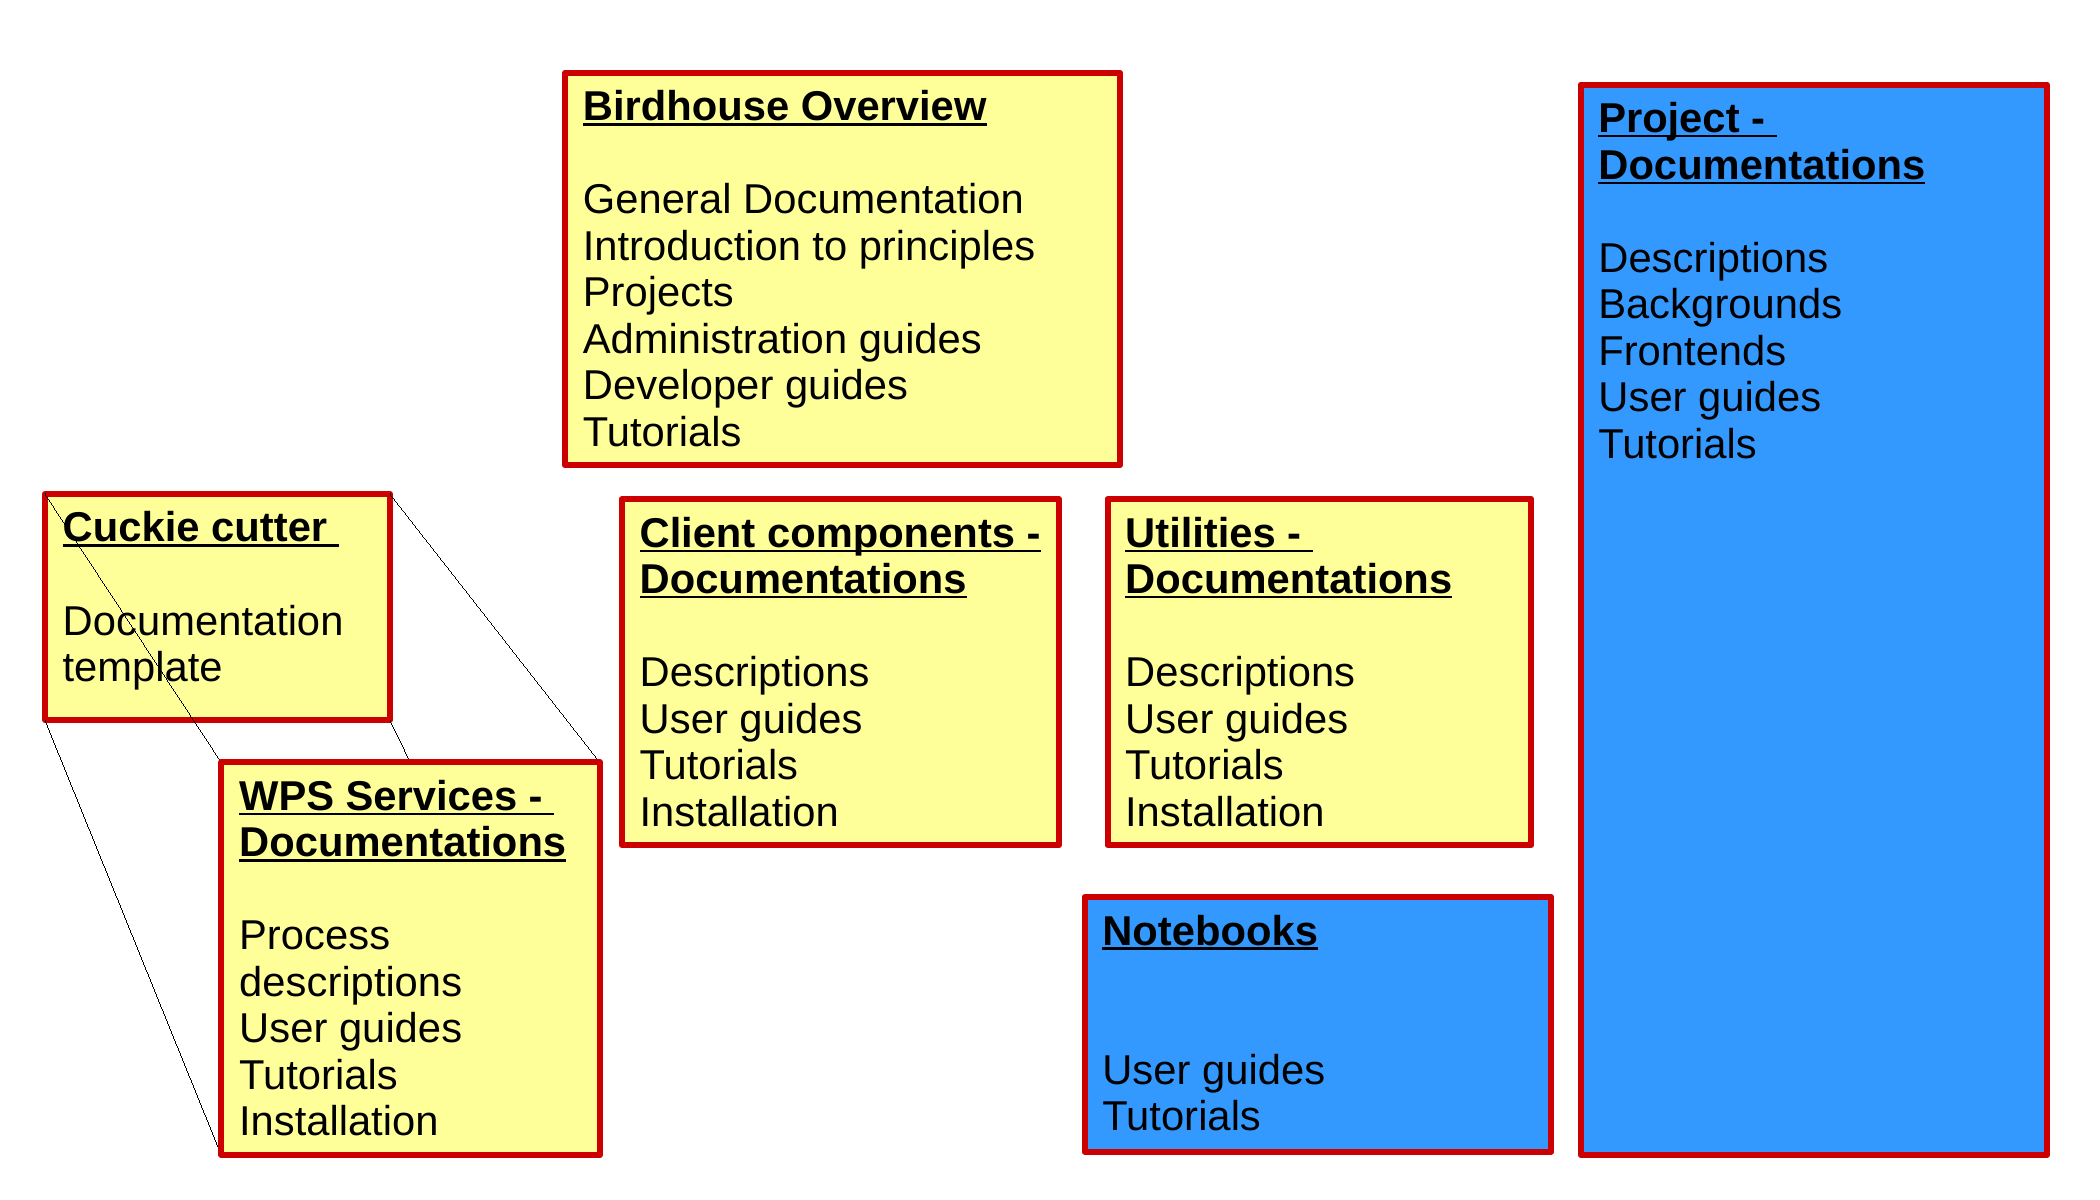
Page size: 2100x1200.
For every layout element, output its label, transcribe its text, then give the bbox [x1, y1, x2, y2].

text_box Birdhouse Overview General Documentation Introduction to principles Projects Administration guides Developer guides Tutorials [565, 72, 1121, 466]
text_box Notebooks User guides Tutorials [1084, 896, 1552, 1152]
text_box WPS Services - Documentations Process descriptions User guides Tutorials Installation [221, 762, 601, 1155]
text_box Cuckie cutter Documentation template [45, 493, 391, 721]
text_box Project - Documentations Descriptions Backgrounds Frontends User guides Tutorials [1580, 84, 2048, 1156]
text_box Utilities - Documentations Descriptions User guides Tutorials Installation [1107, 499, 1532, 846]
text_box Client components - Documentations Descriptions User guides Tutorials Installation [621, 499, 1059, 846]
